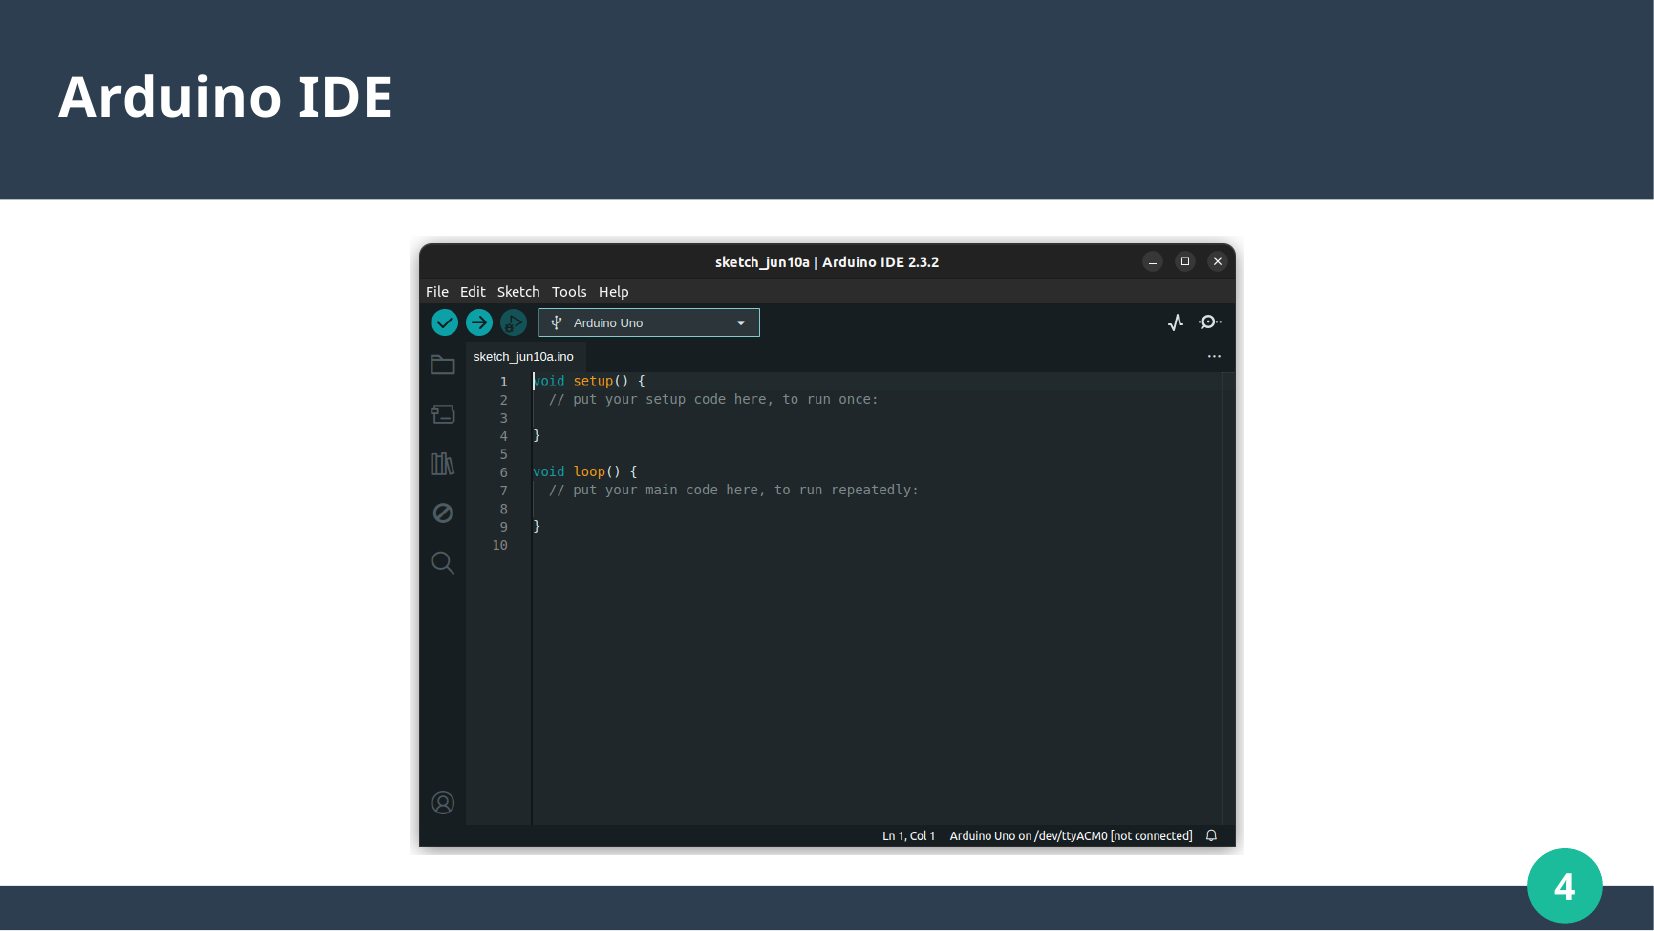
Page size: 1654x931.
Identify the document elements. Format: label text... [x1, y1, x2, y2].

title Arduino IDE [59, 37, 1595, 155]
picture [410, 236, 1244, 855]
